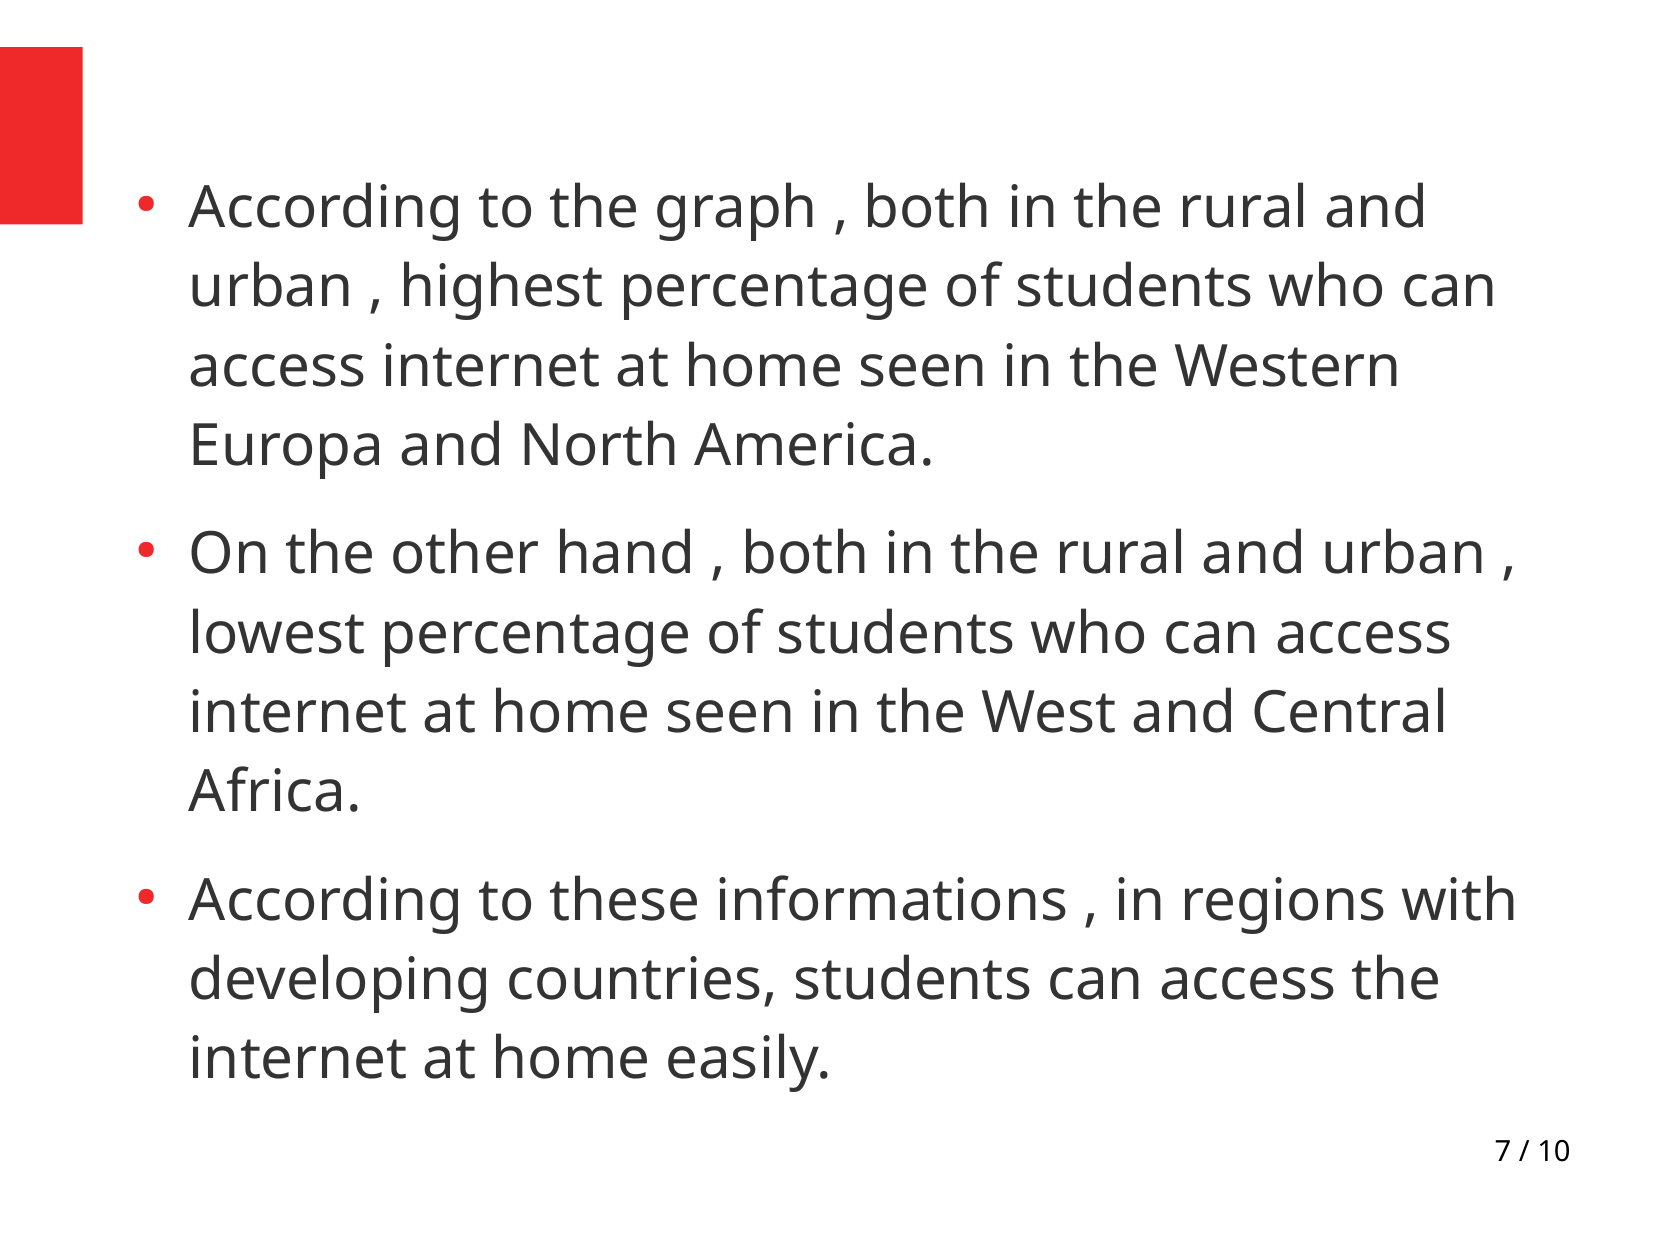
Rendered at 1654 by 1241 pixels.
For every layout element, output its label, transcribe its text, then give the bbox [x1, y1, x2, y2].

list According to the graph , both in the rural and urban , highest percentage of students who can access internet at home seen in the Western Europa and North America. On the other hand , both in the rural and urban , lowest percentage of students who can access internet at home seen in the West and Central Africa. According to these informations , in regions with developing countries, students can access the internet at home easily. [118, 165, 1536, 1074]
